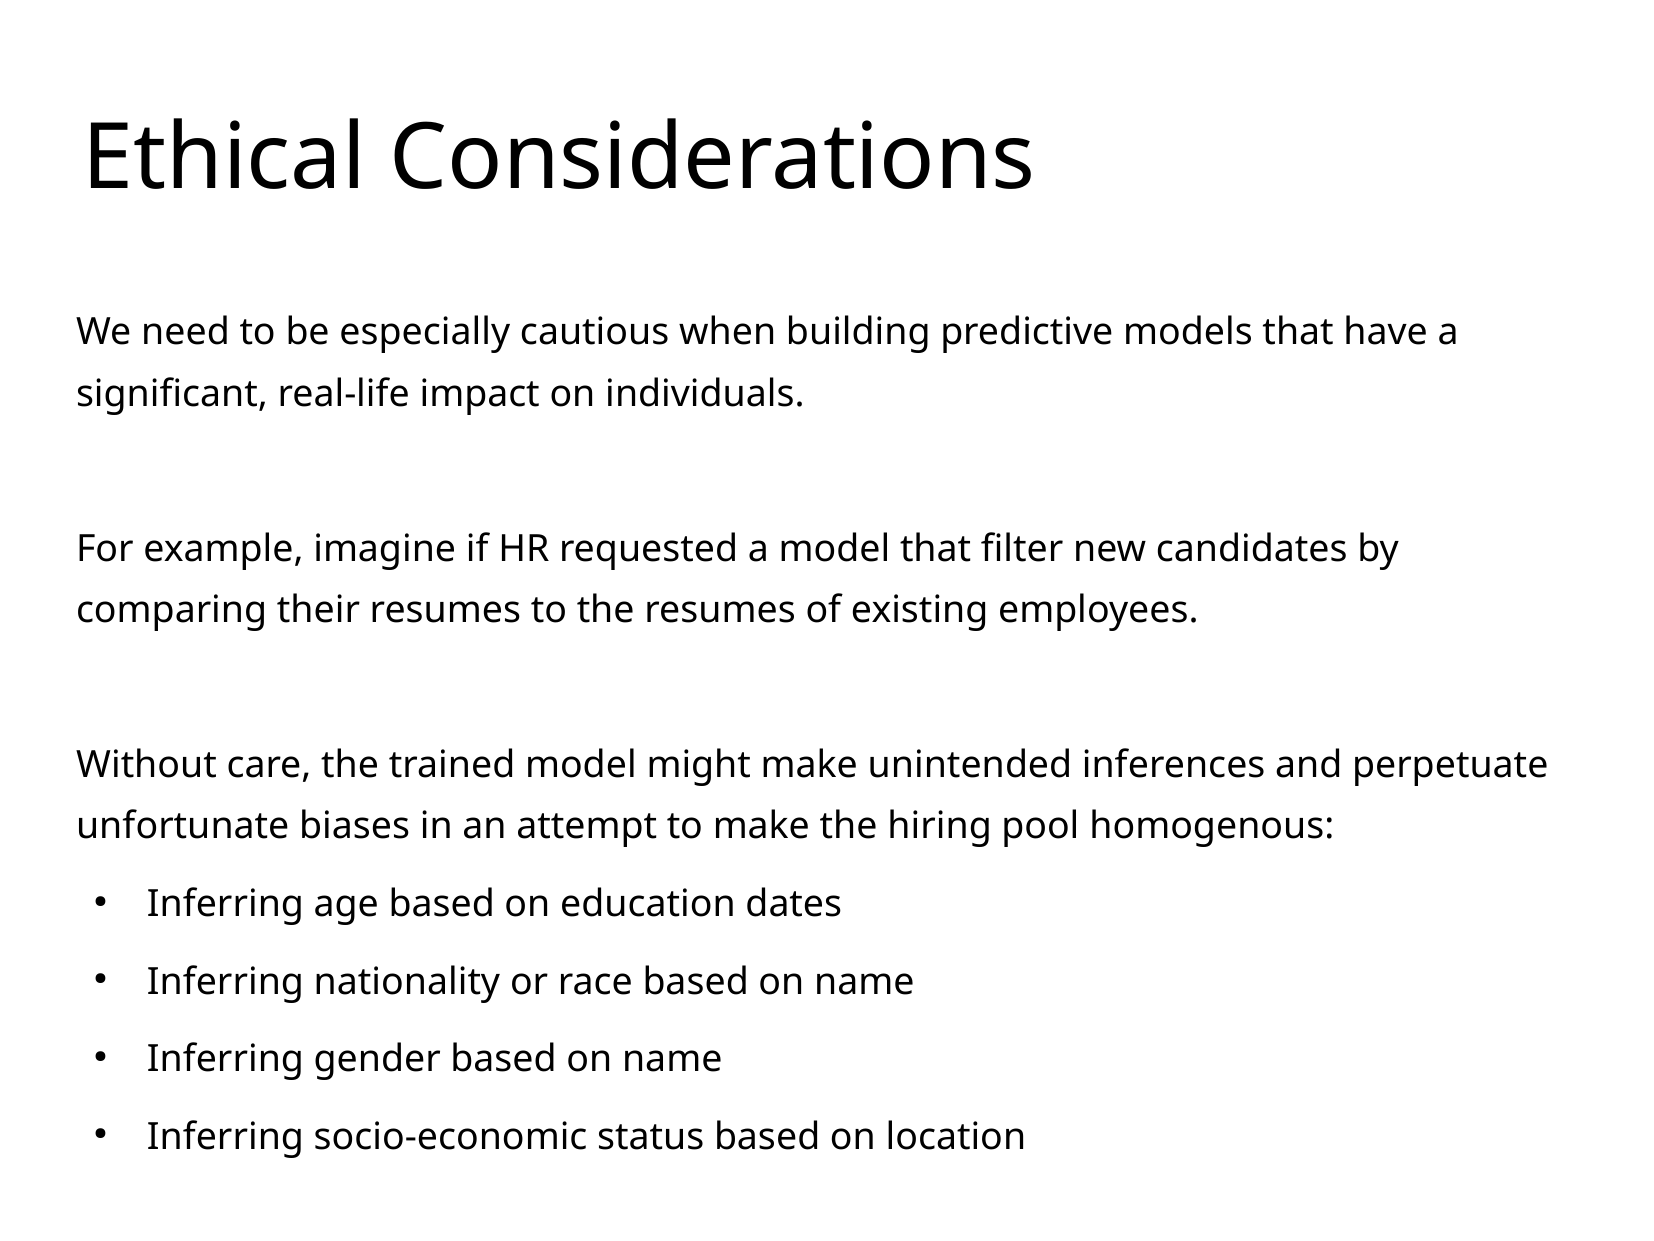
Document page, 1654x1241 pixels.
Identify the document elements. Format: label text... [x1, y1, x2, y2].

list We need to be especially cautious when building predictive models that have a significant, real-life impact on individuals. For example, imagine if HR requested a model that filter new candidates by comparing their resumes to the resumes of existing employees. Without care, the trained model might make unintended inferences and perpetuate unfortunate biases in an attempt to make the hiring pool homogenous: Inferring age based on education dates Inferring nationality or race based on name Inferring gender based on name Inferring socio-economic status based on location [75, 294, 1565, 1190]
title Ethical Considerations [82, 49, 1571, 257]
